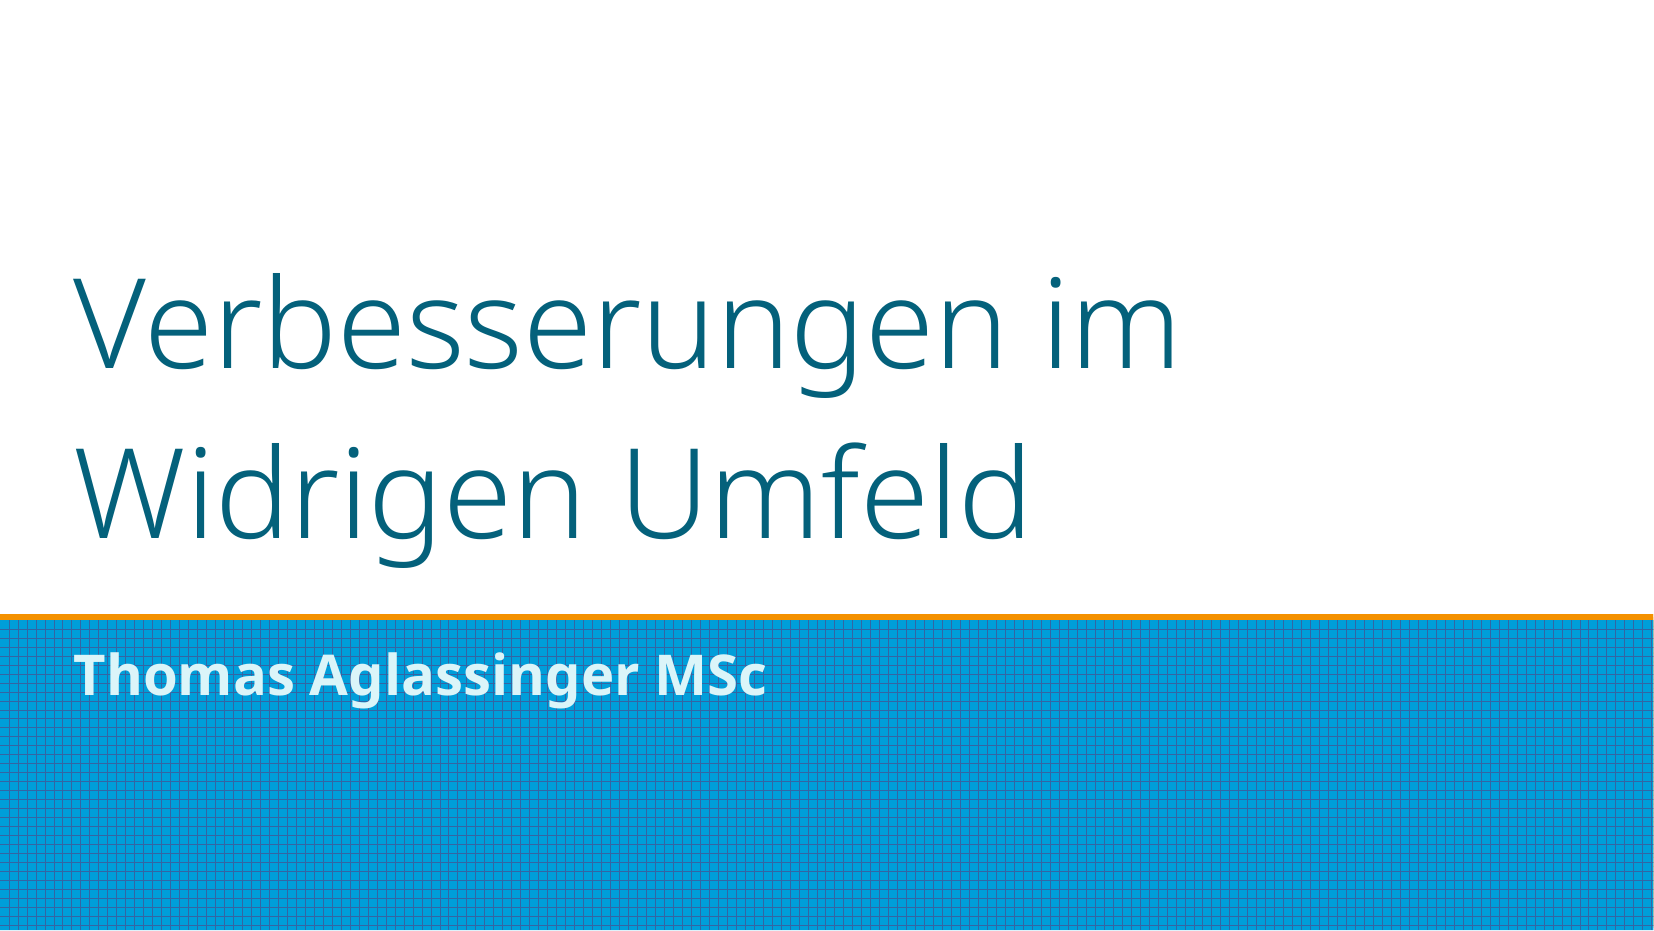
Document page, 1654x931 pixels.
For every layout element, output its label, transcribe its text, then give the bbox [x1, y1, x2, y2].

subtitle Thomas Aglassinger MSc [73, 634, 1551, 827]
title Verbesserungen im Widrigen Umfeld [73, 44, 1551, 576]
